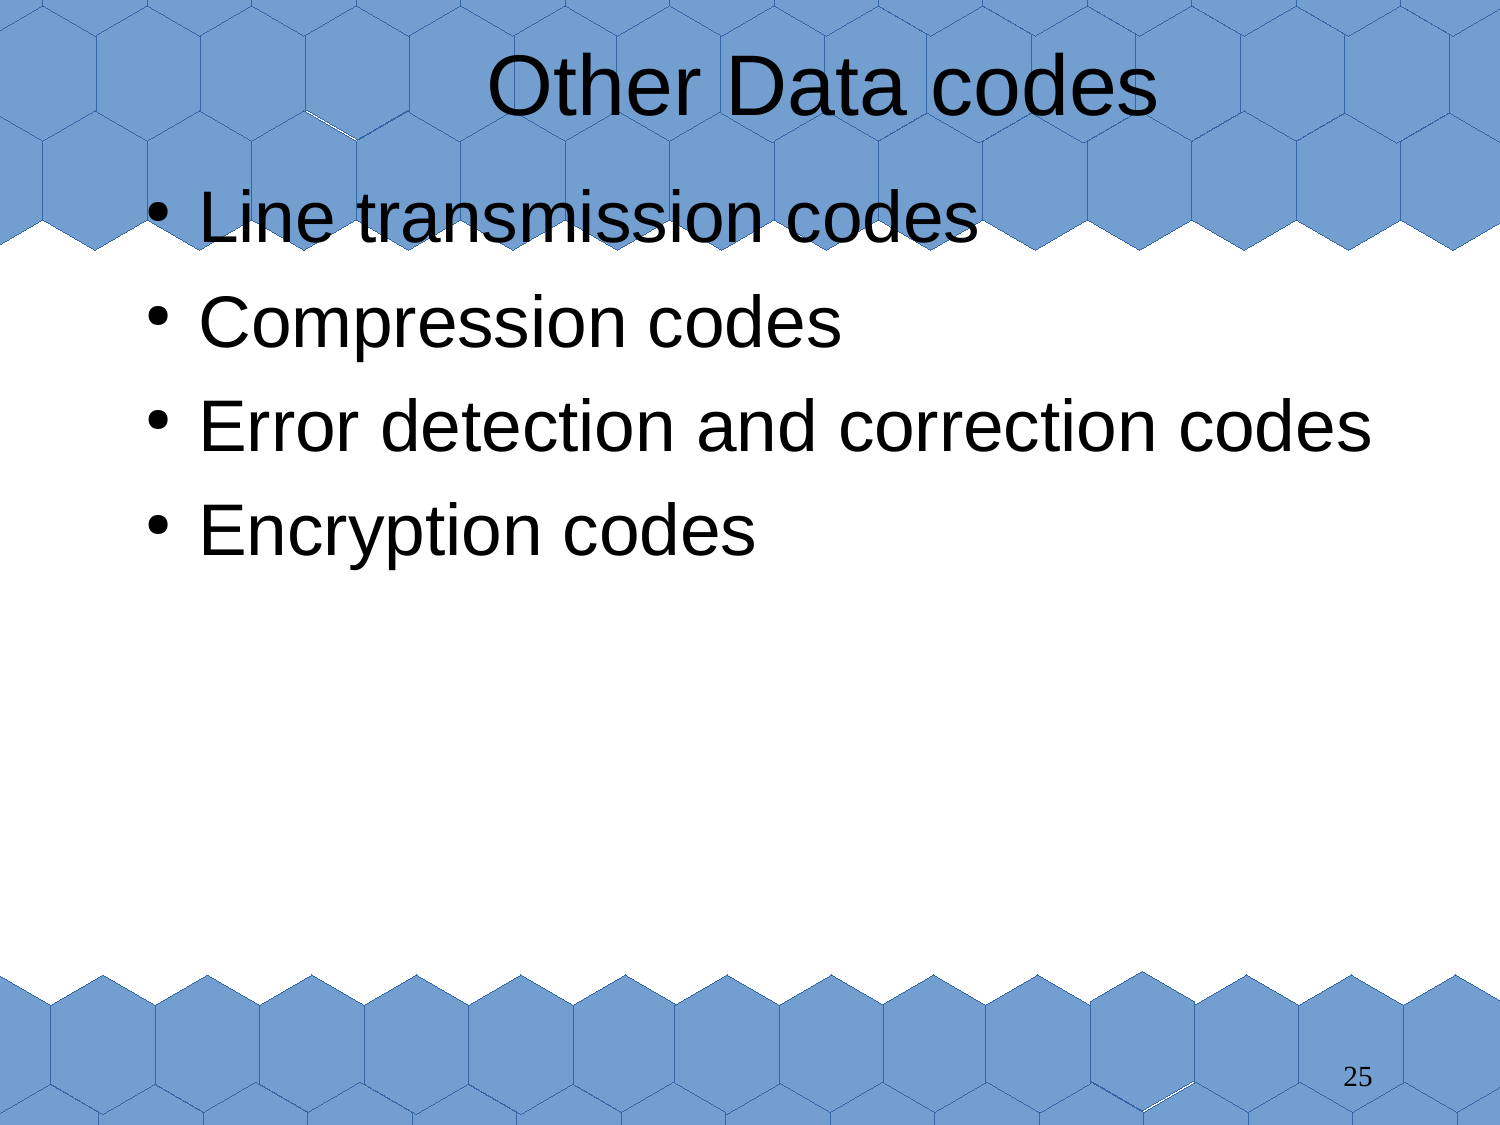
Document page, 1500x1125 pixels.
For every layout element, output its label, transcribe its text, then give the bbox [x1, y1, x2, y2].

text_box <number> [1074, 1050, 1388, 1125]
list Line transmission codes Compression codes Error detection and correction codes Encryption codes [112, 162, 1500, 1025]
title Other Data codes [112, 0, 1500, 162]
